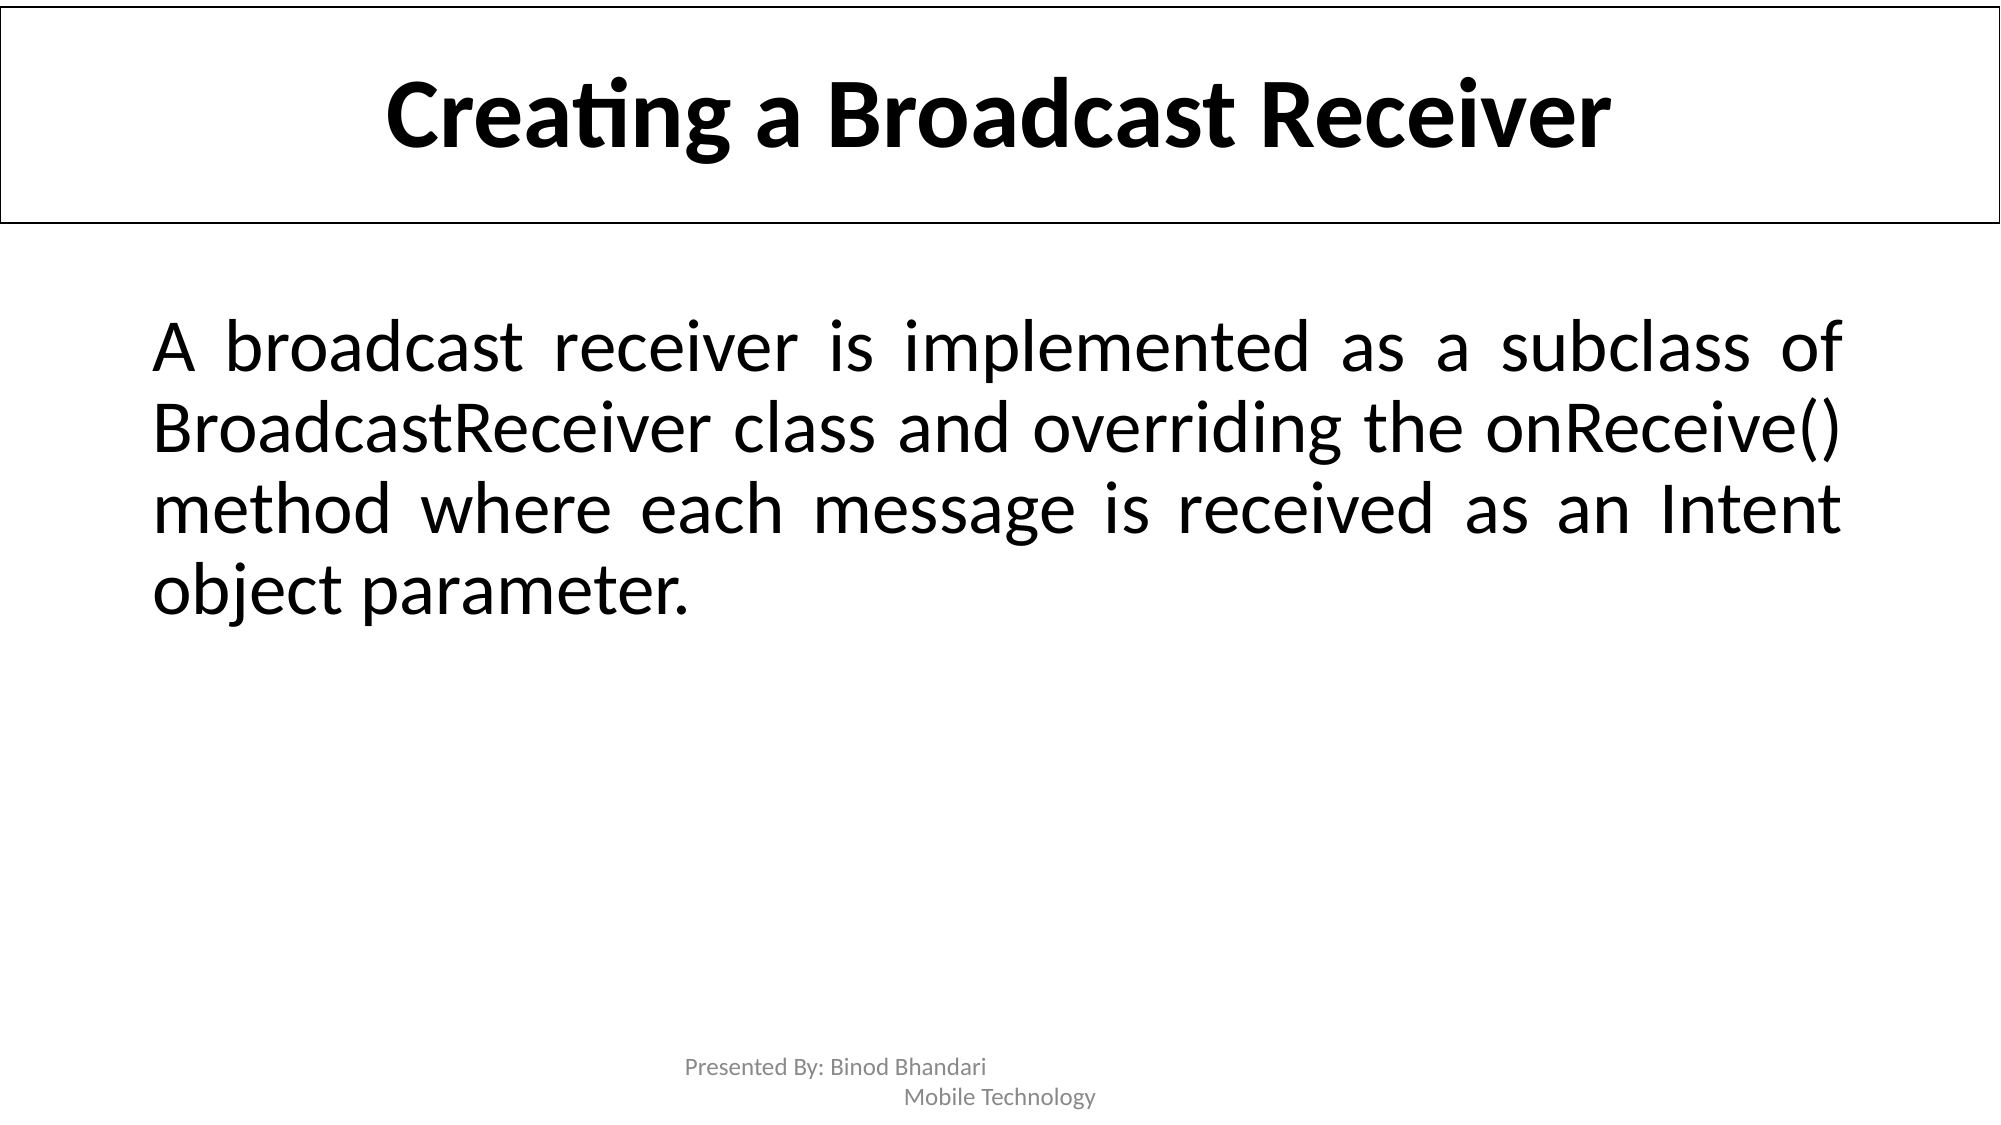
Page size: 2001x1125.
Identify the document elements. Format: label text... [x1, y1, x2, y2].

title Creating a Broadcast Receiver [0, 6, 2000, 223]
list A broadcast receiver is implemented as a subclass of BroadcastReceiver class and overriding the onReceive() method where each message is received as an Intent object parameter. [137, 299, 1863, 1014]
text_box Presented By: Binod Bhandari Mobile Technology [662, 1042, 1338, 1103]
